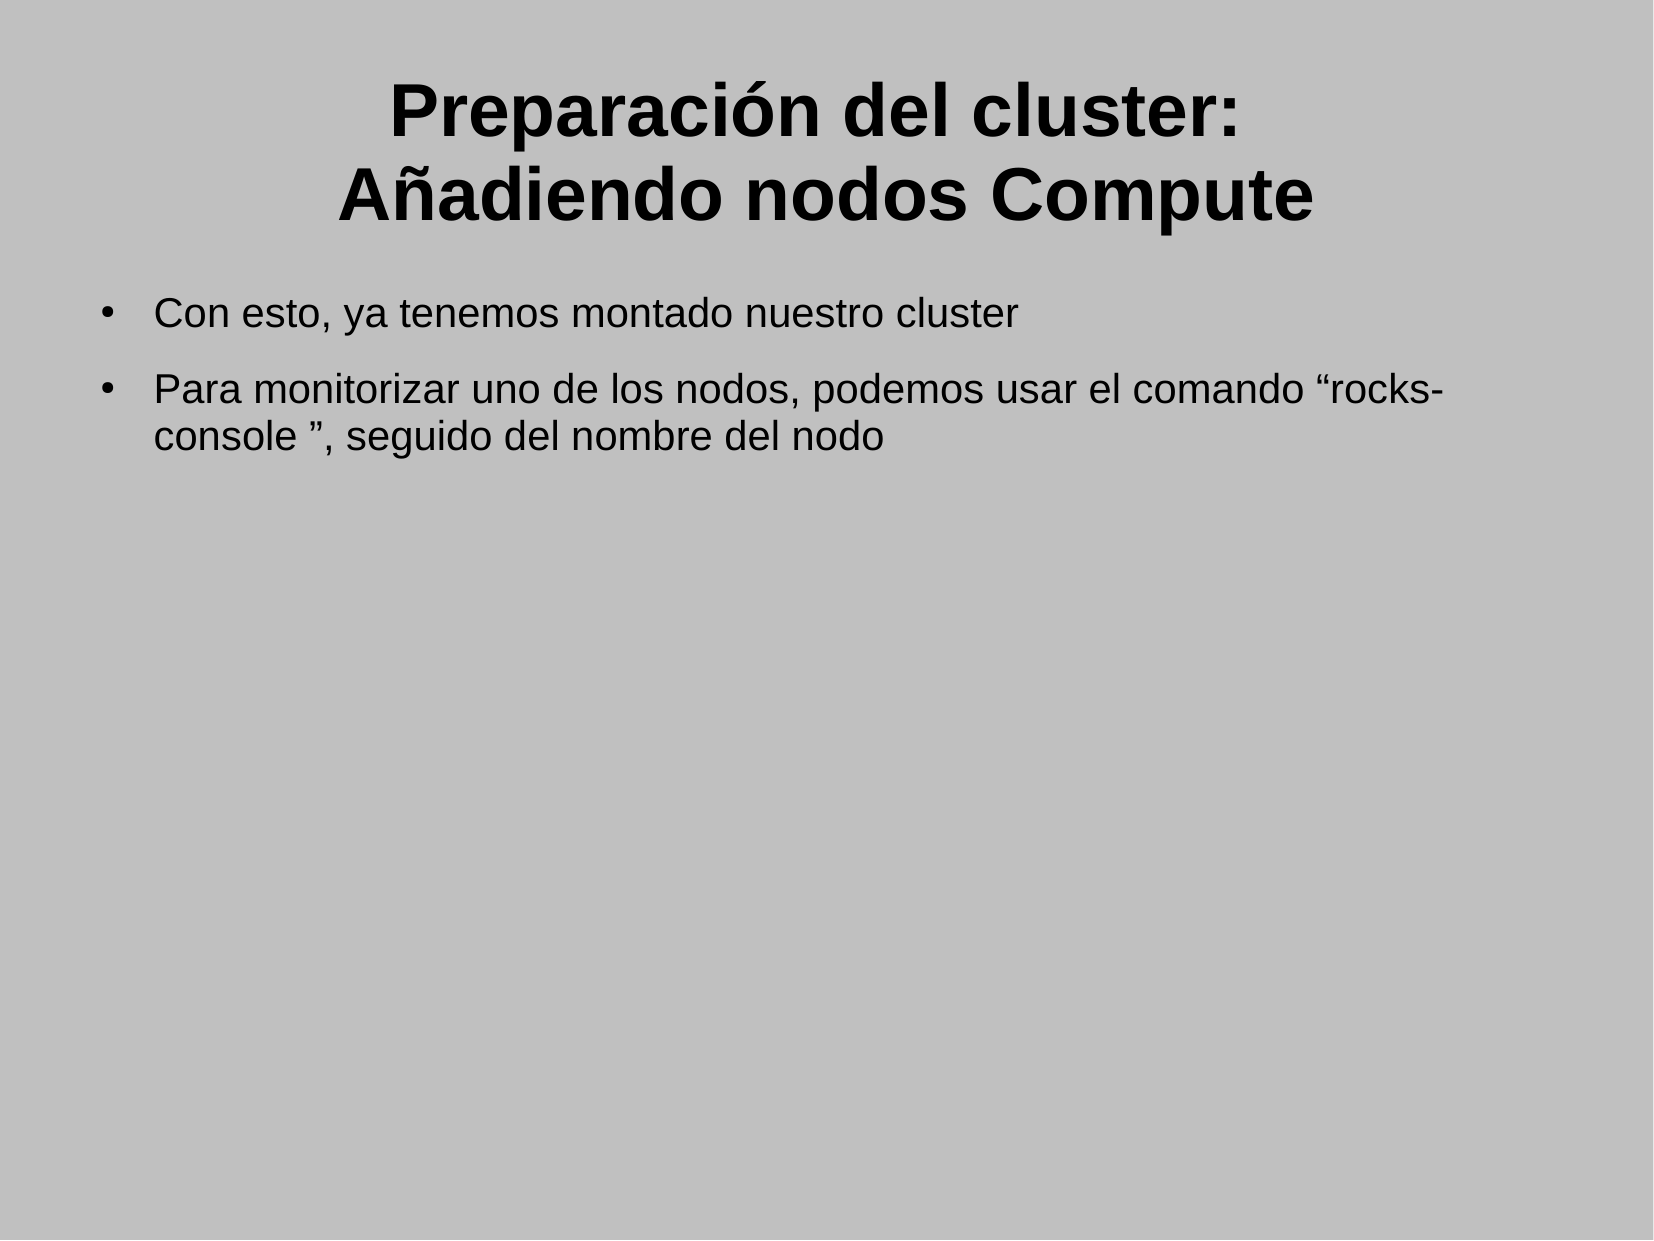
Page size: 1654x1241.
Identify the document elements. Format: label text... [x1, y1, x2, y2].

title Preparación del cluster: Añadiendo nodos Compute [82, 49, 1571, 257]
list Con esto, ya tenemos montado nuestro cluster Para monitorizar uno de los nodos, podemos usar el comando “rocks-console ”, seguido del nombre del nodo [82, 290, 1571, 1010]
